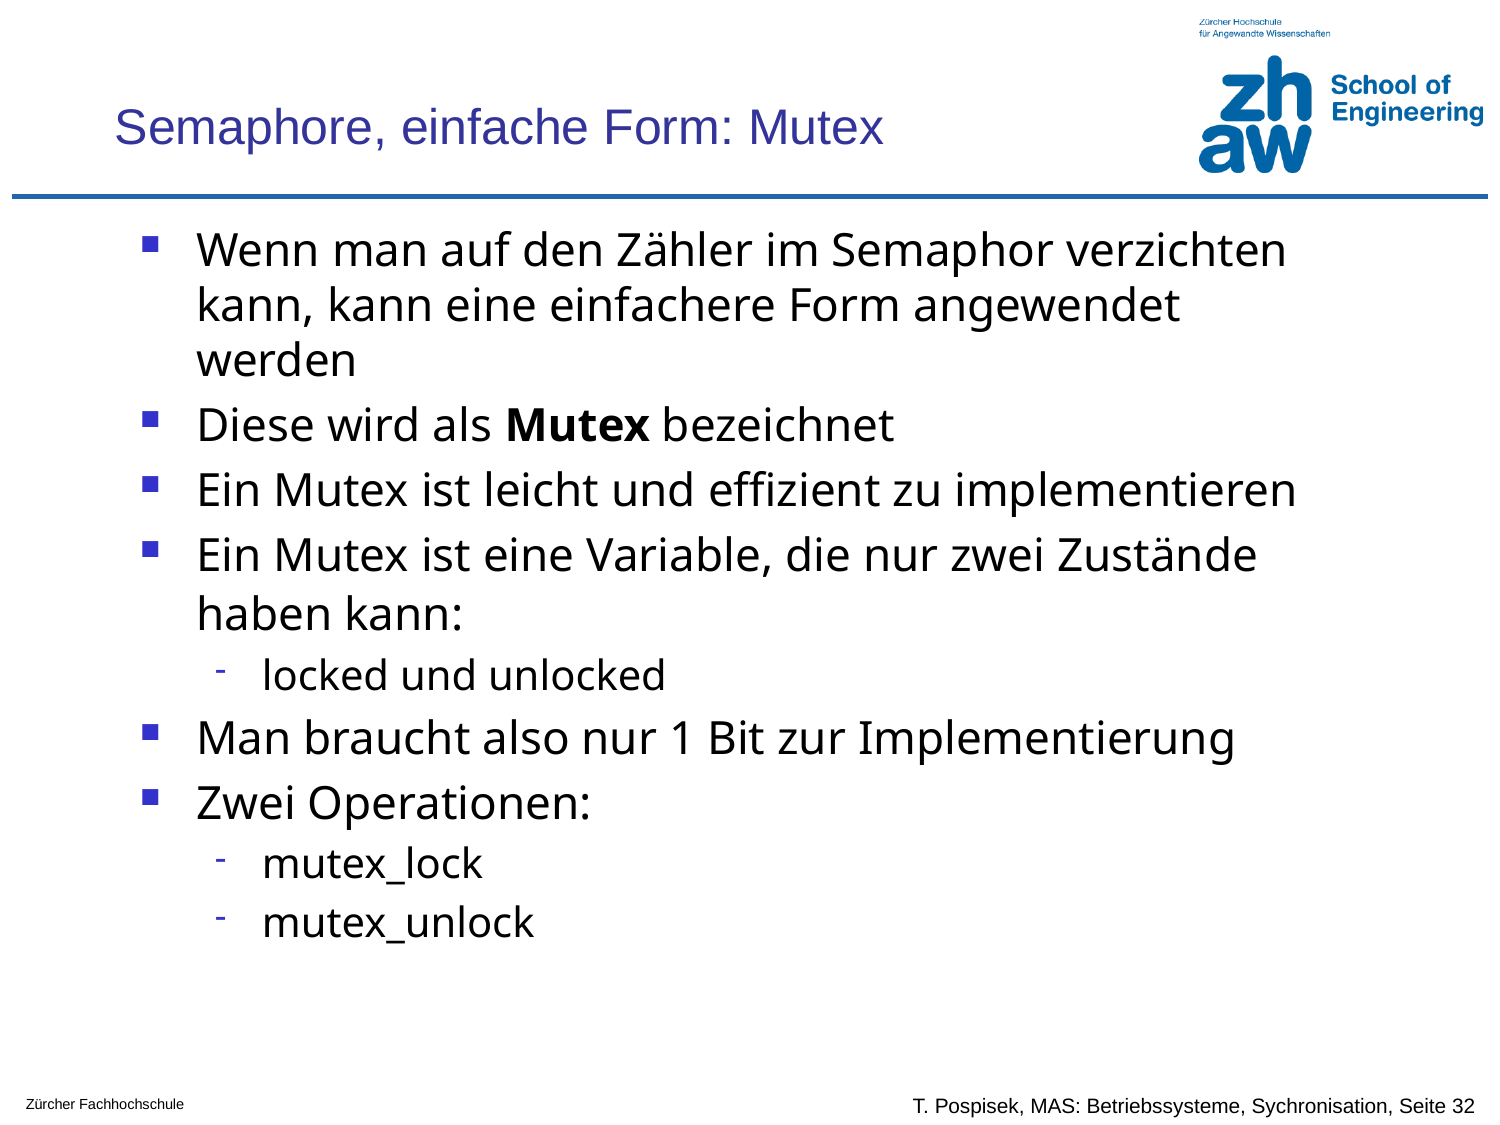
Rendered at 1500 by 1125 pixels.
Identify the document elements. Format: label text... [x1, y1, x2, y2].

title Semaphore, einfache Form: Mutex [99, 50, 1379, 163]
picture [1199, 19, 1483, 173]
list Wenn man auf den Zähler im Semaphor verzichten kann, kann eine einfachere Form angewendet werden Diese wird als Mutex bezeichnet Ein Mutex ist leicht und effizient zu implementieren Ein Mutex ist eine Variable, die nur zwei Zustände haben kann: locked und unlocked Man braucht also nur 1 Bit zur Implementierung Zwei Operationen: mutex_lock mutex_unlock [125, 213, 1363, 914]
